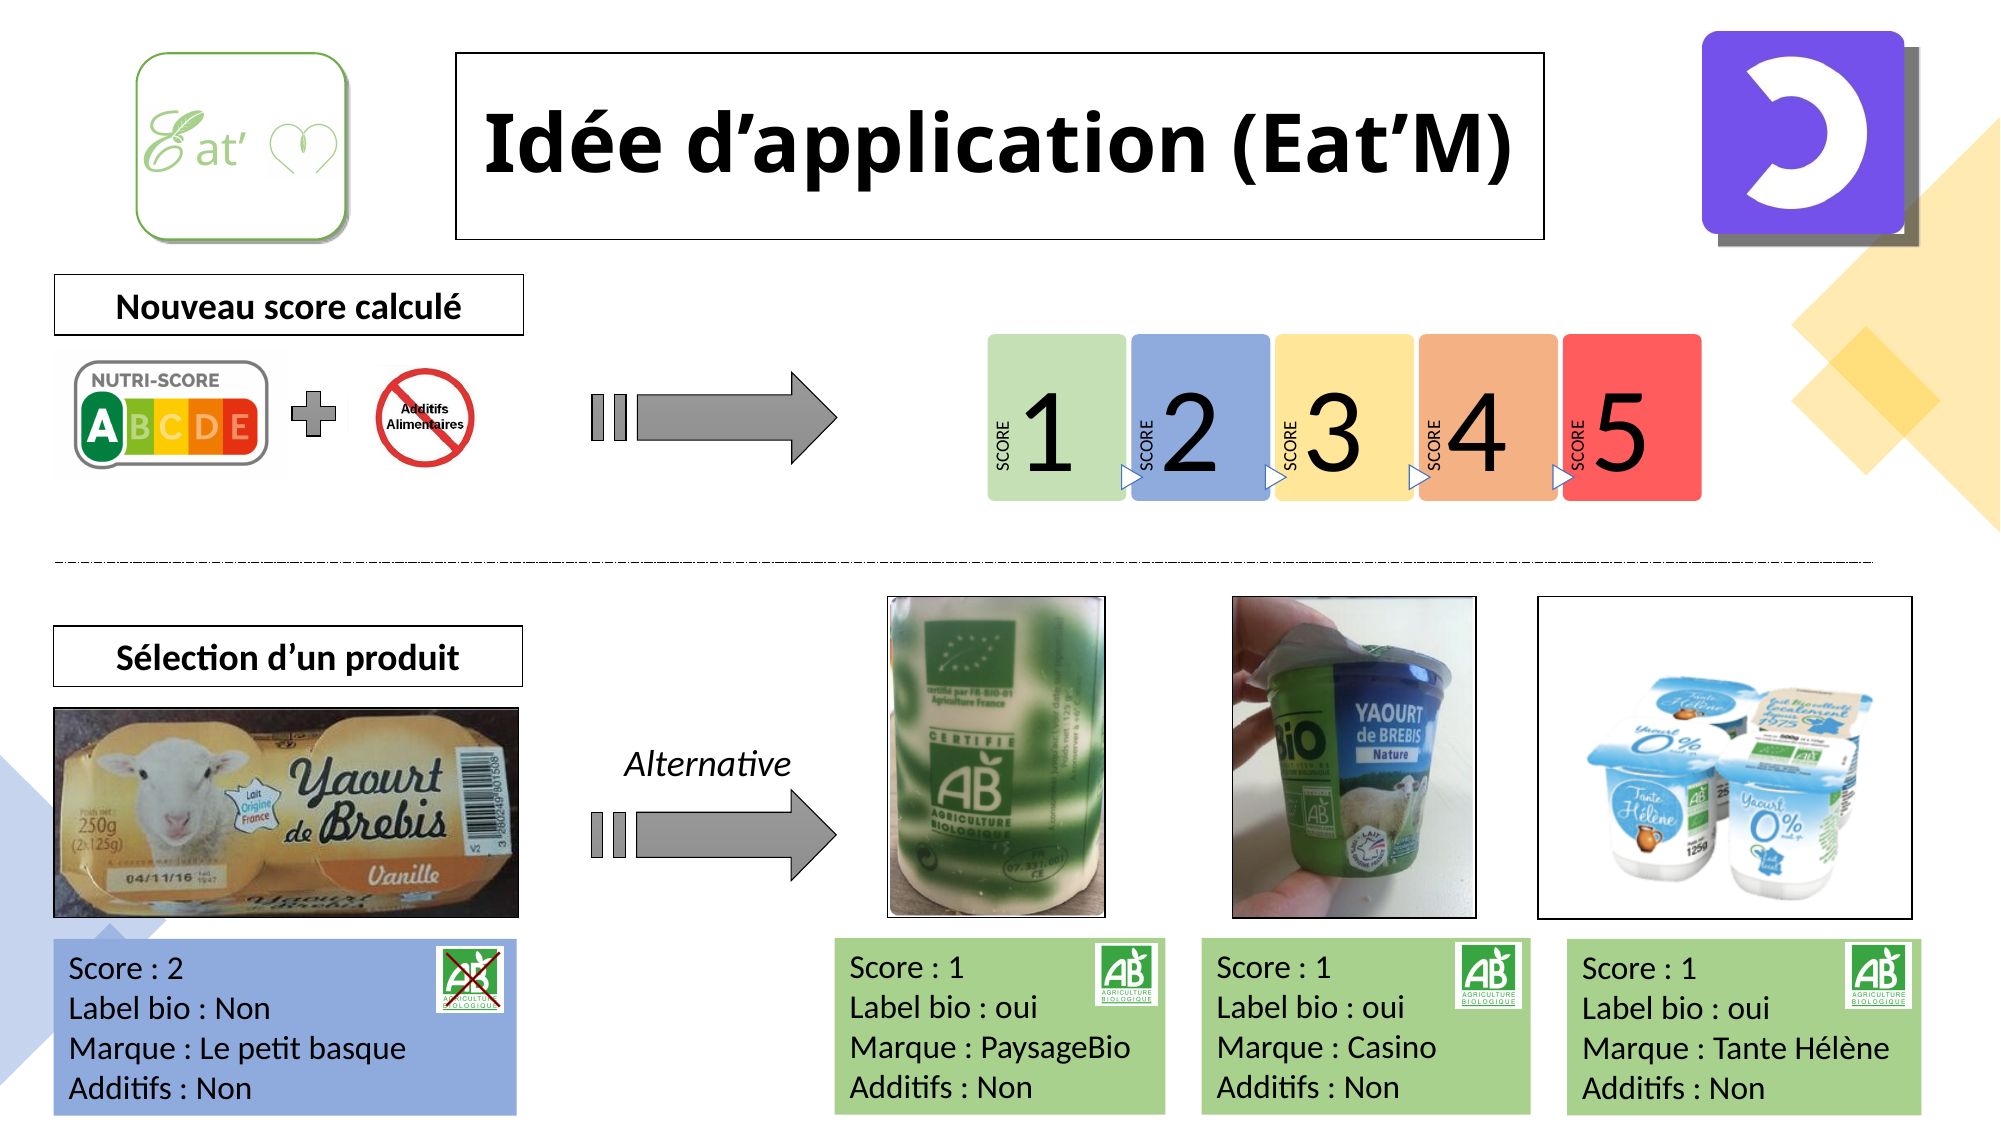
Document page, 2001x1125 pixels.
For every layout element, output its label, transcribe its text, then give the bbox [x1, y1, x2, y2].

text_box Sélection d’un produit [53, 625, 523, 687]
text_box at’ [180, 111, 297, 183]
text_box Nouveau score calculé [54, 274, 524, 336]
text_box SCORE [987, 334, 1015, 501]
text_box SCORE [1131, 334, 1159, 501]
picture [53, 349, 289, 479]
picture [1845, 942, 1912, 1009]
picture [432, 938, 515, 1021]
text_box Score : 1 Label bio : oui Marque : Casino Additifs : Non [1201, 937, 1531, 1115]
text_box 2 [1159, 334, 1263, 501]
picture [1538, 597, 1912, 919]
text_box 3 [1302, 334, 1407, 501]
picture [1233, 597, 1476, 918]
text_box SCORE [1551, 334, 1558, 501]
text_box SCORE [1119, 334, 1127, 501]
text_box SCORE [1407, 334, 1415, 501]
text_box 4 [1446, 334, 1551, 501]
text_box Score : 1 Label bio : oui Marque : PaysageBio Additifs : Non [834, 937, 1166, 1115]
text_box SCORE [1695, 334, 1702, 501]
text_box 1 [1015, 334, 1119, 501]
picture [266, 121, 339, 180]
text_box [0, 0, 2000, 1125]
picture [347, 365, 503, 470]
title Idée d’application (Eat’M) [455, 53, 1544, 240]
text_box SCORE [1263, 334, 1271, 501]
text_box 5 [1590, 334, 1695, 501]
text_box Score : 1 Label bio : oui Marque : Tante Hélène Additifs : Non [1567, 938, 1922, 1116]
text_box Alternative [585, 731, 831, 792]
picture [1702, 31, 1905, 234]
picture [54, 708, 518, 917]
text_box SCORE [1562, 334, 1590, 501]
picture [888, 597, 1105, 917]
text_box SCORE [1275, 334, 1302, 501]
picture [1095, 943, 1158, 1007]
text_box SCORE [1418, 334, 1446, 501]
text_box Score : 2 Label bio : Non Marque : Le petit basque Additifs : Non [53, 938, 517, 1116]
picture [139, 104, 209, 176]
picture [1455, 942, 1522, 1009]
